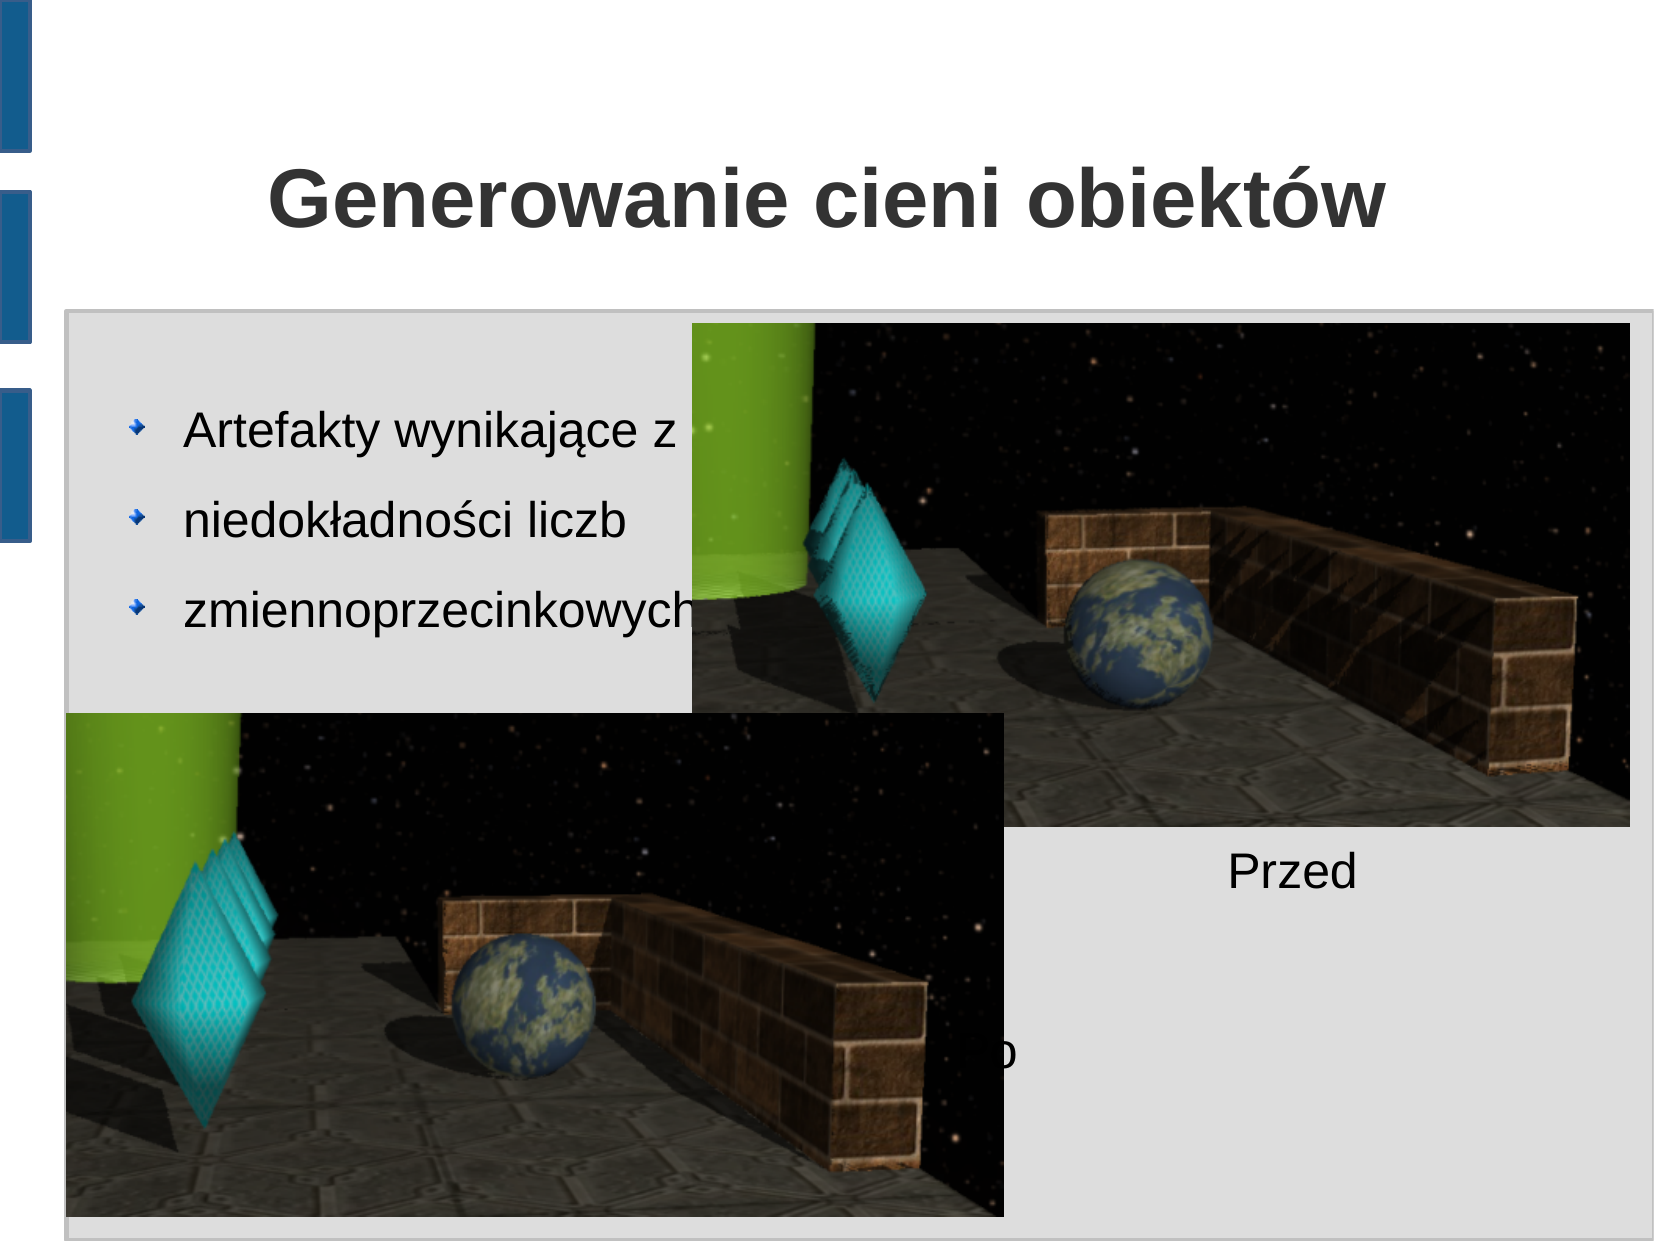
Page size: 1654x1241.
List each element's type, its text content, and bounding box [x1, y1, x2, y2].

list Przed Po [956, 838, 1619, 1217]
list Artefakty wynikające z niedokładności liczb zmiennoprzecinkowych. [94, 307, 756, 713]
title Generowanie cieni obiektów [121, 91, 1534, 299]
picture [66, 323, 1630, 1217]
